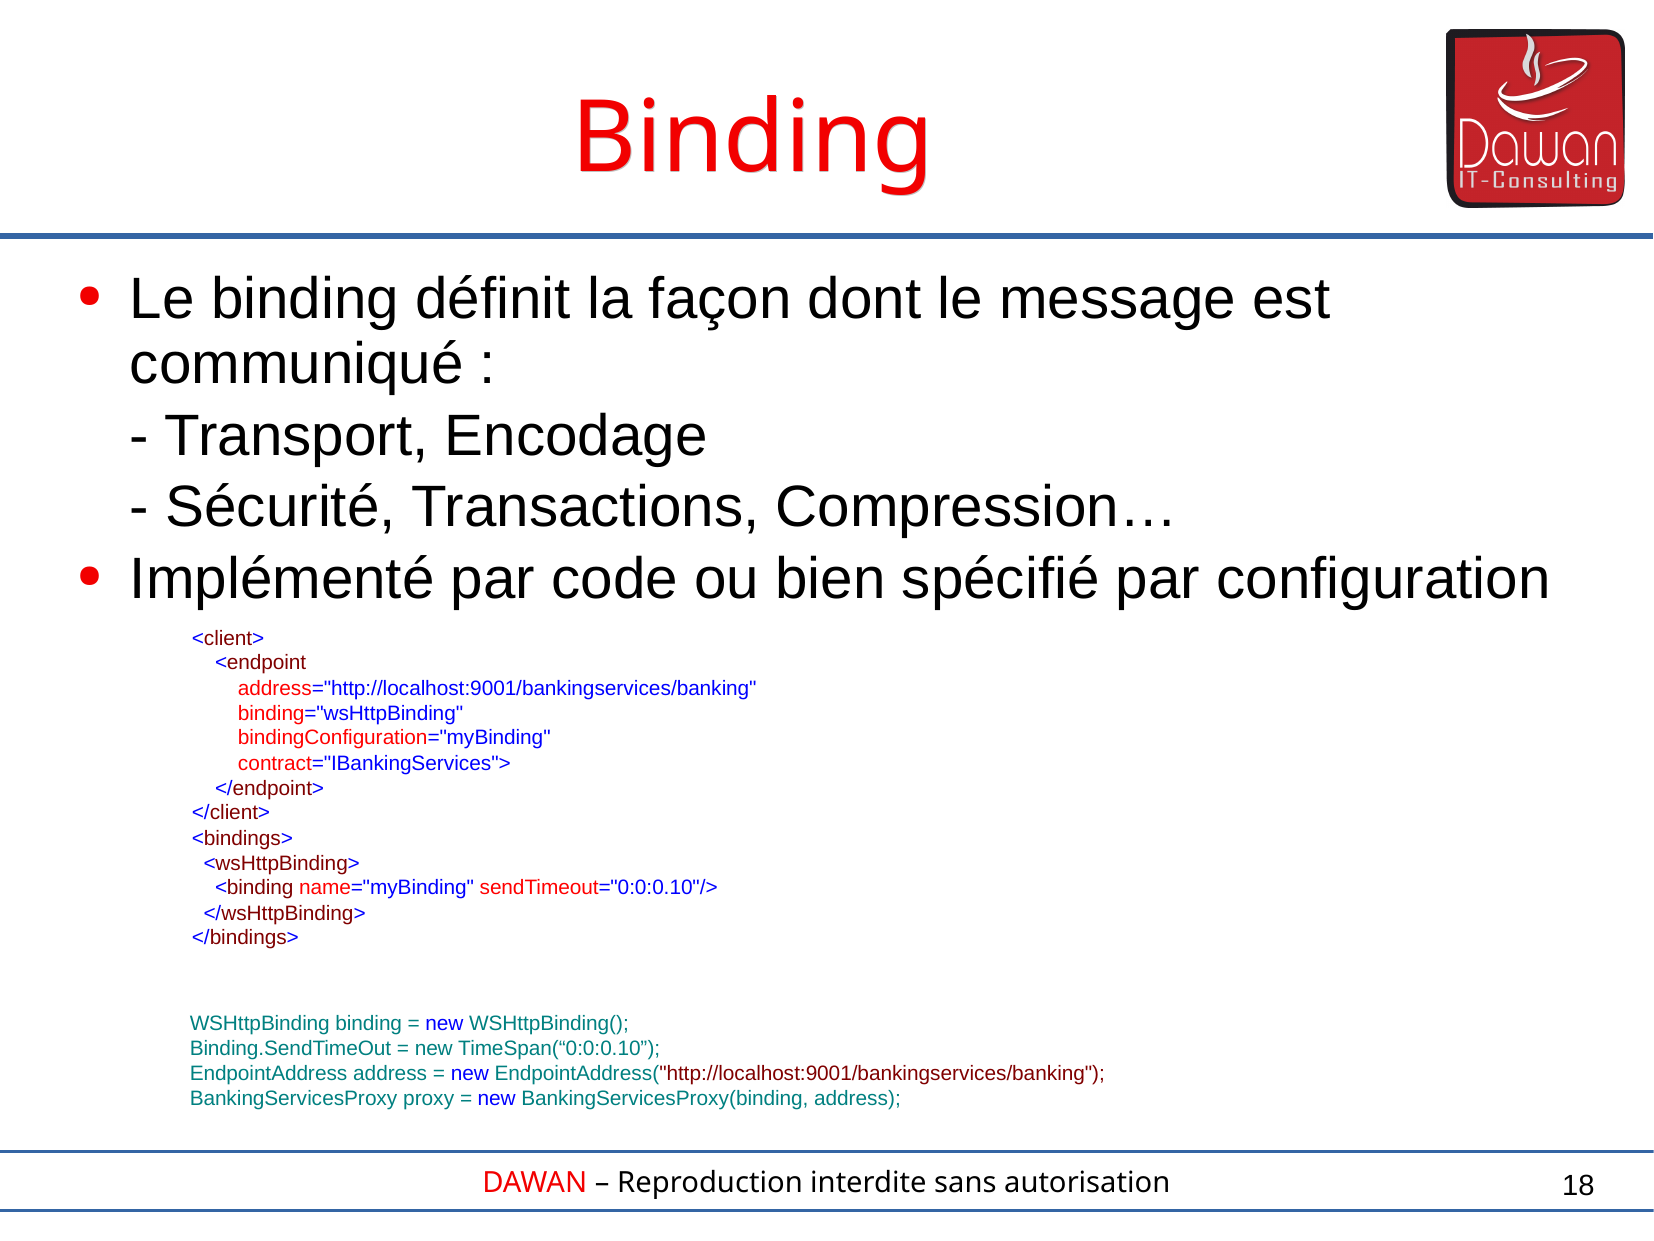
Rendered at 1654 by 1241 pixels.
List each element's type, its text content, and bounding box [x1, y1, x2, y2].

list Le binding définit la façon dont le message est communiqué : - Transport, Encodage - Sécurité, Transactions, Compression… Implémenté par code ou bien spécifié par configuration [59, 265, 1595, 1109]
picture [1447, 29, 1625, 208]
text_box <client> <endpoint address="http://localhost:9001/bankingservices/banking" binding="wsHttpBinding" bindingConfiguration="myBinding" contract="IBankingServices"> </endpoint> </client> <bindings> <wsHttpBinding> <binding name="myBinding" sendTimeout="0:0:0.10"/> </wsHttpBinding> </bindings> [177, 616, 1465, 957]
text_box WSHttpBinding binding = new WSHttpBinding(); Binding.SendTimeOut = new TimeSpan(“0:0:0.10”); EndpointAddress address = new EndpointAddress("http://localhost:9001/bankingservices/banking"); BankingServicesProxy proxy = new BankingServicesProxy(binding, address); [174, 1001, 1463, 1118]
title Binding [59, 29, 1447, 237]
